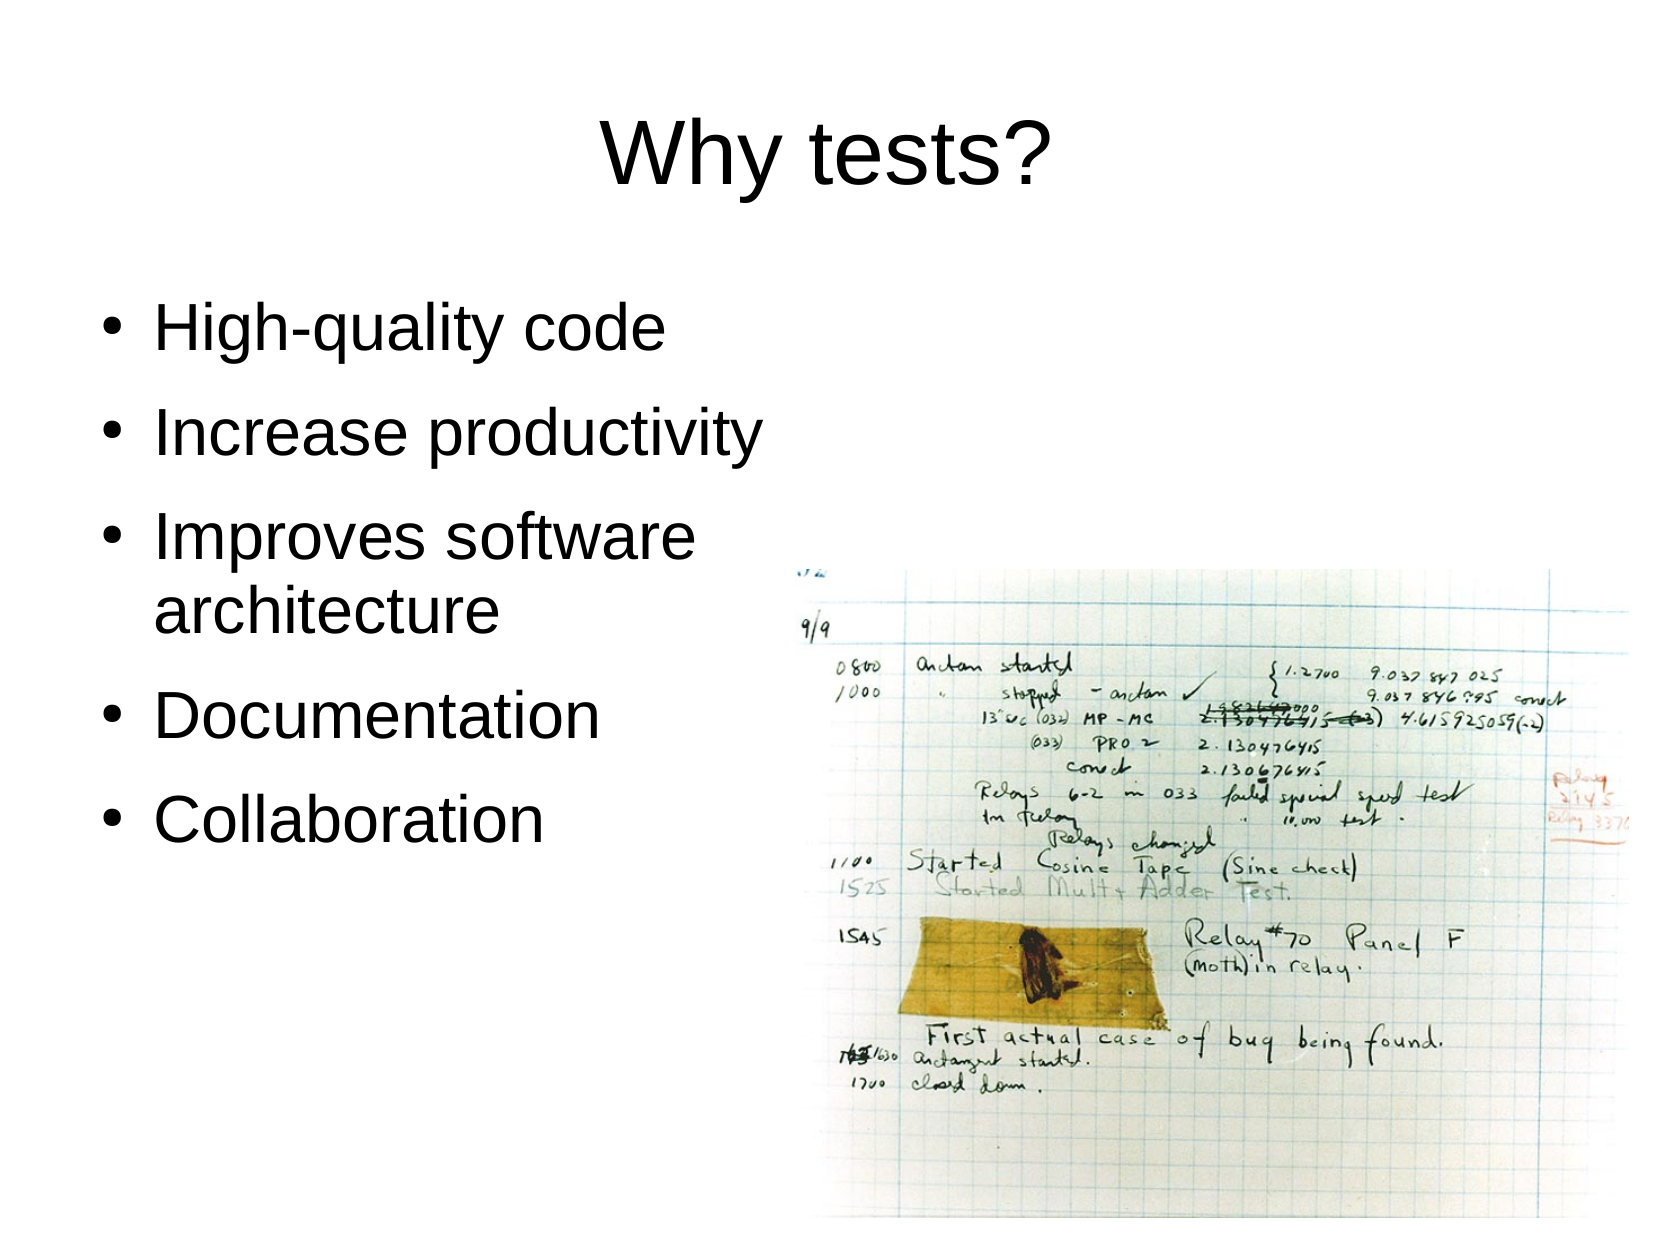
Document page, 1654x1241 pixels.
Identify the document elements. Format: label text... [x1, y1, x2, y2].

title Why tests? [82, 49, 1571, 257]
list High-quality code Increase productivity Improves software architecture Documentation Collaboration [82, 290, 811, 1201]
picture [795, 569, 1629, 1219]
